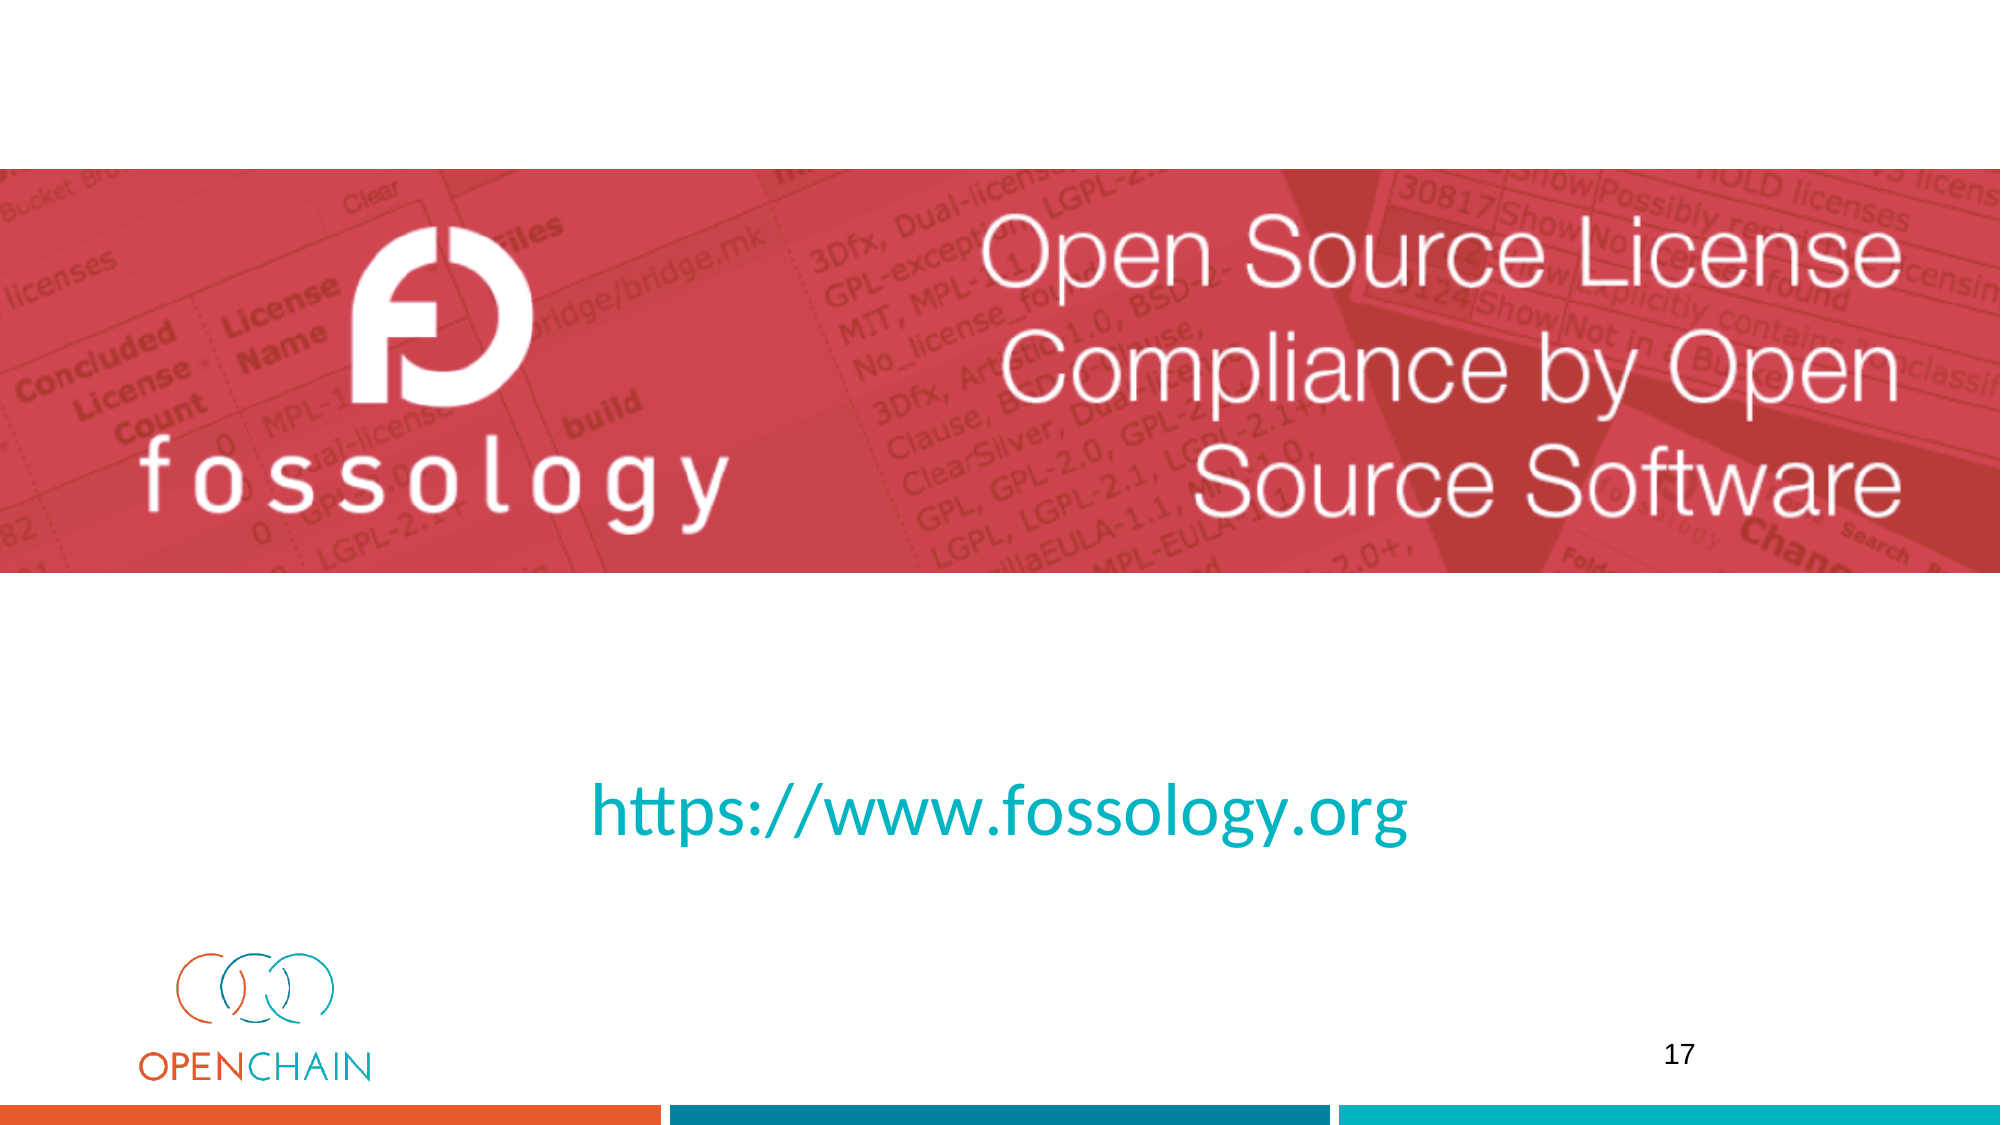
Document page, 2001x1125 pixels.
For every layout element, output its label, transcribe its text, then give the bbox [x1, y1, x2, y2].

text_box 17 [1648, 1022, 1863, 1083]
title https://www.fossology.org [137, 702, 1863, 921]
picture [0, 170, 2000, 573]
